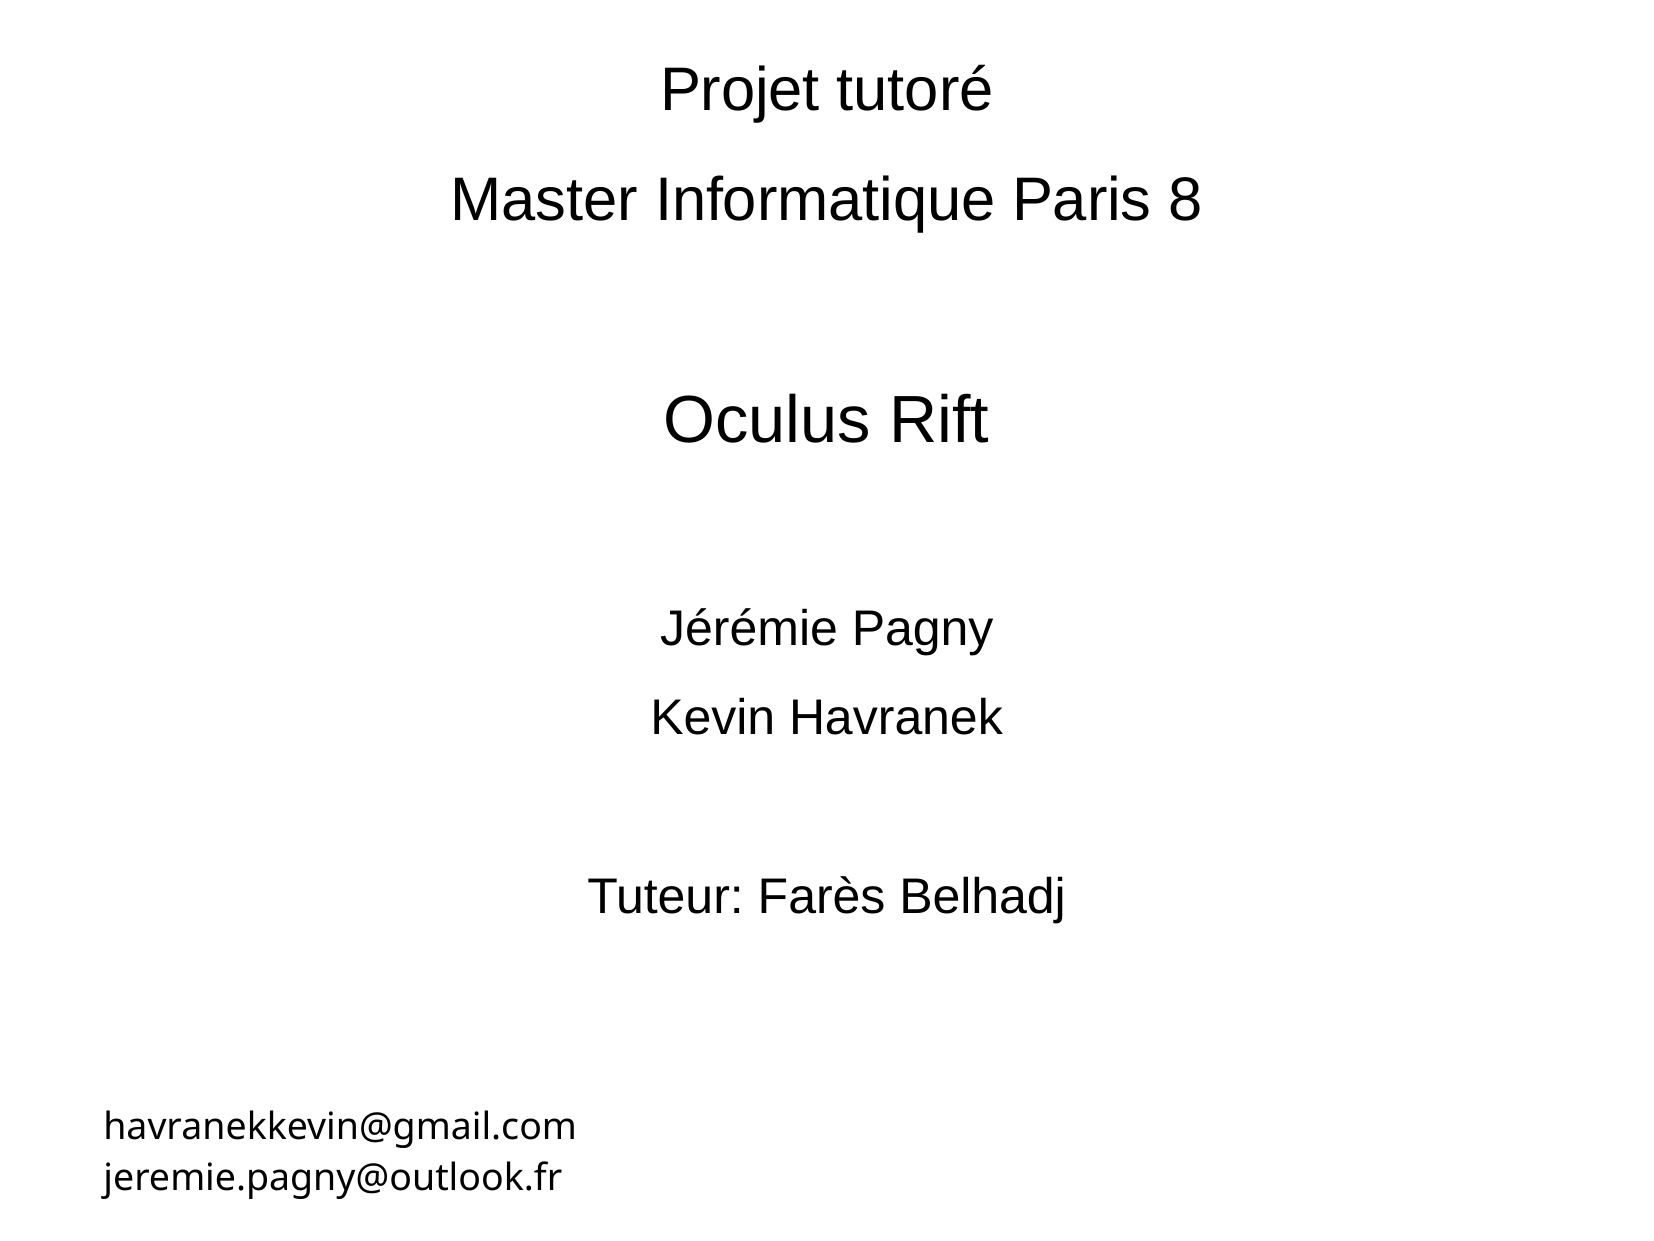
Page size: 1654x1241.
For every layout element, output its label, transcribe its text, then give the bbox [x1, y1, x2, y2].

subtitle Oculus Rift Jérémie Pagny Kevin Havranek Tuteur: Farès Belhadj [82, 290, 1571, 1010]
title Projet tutoré Master Informatique Paris 8 [82, 49, 1571, 257]
text_box havranekkevin@gmail.com jeremie.pagny@outlook.fr [88, 1092, 739, 1238]
